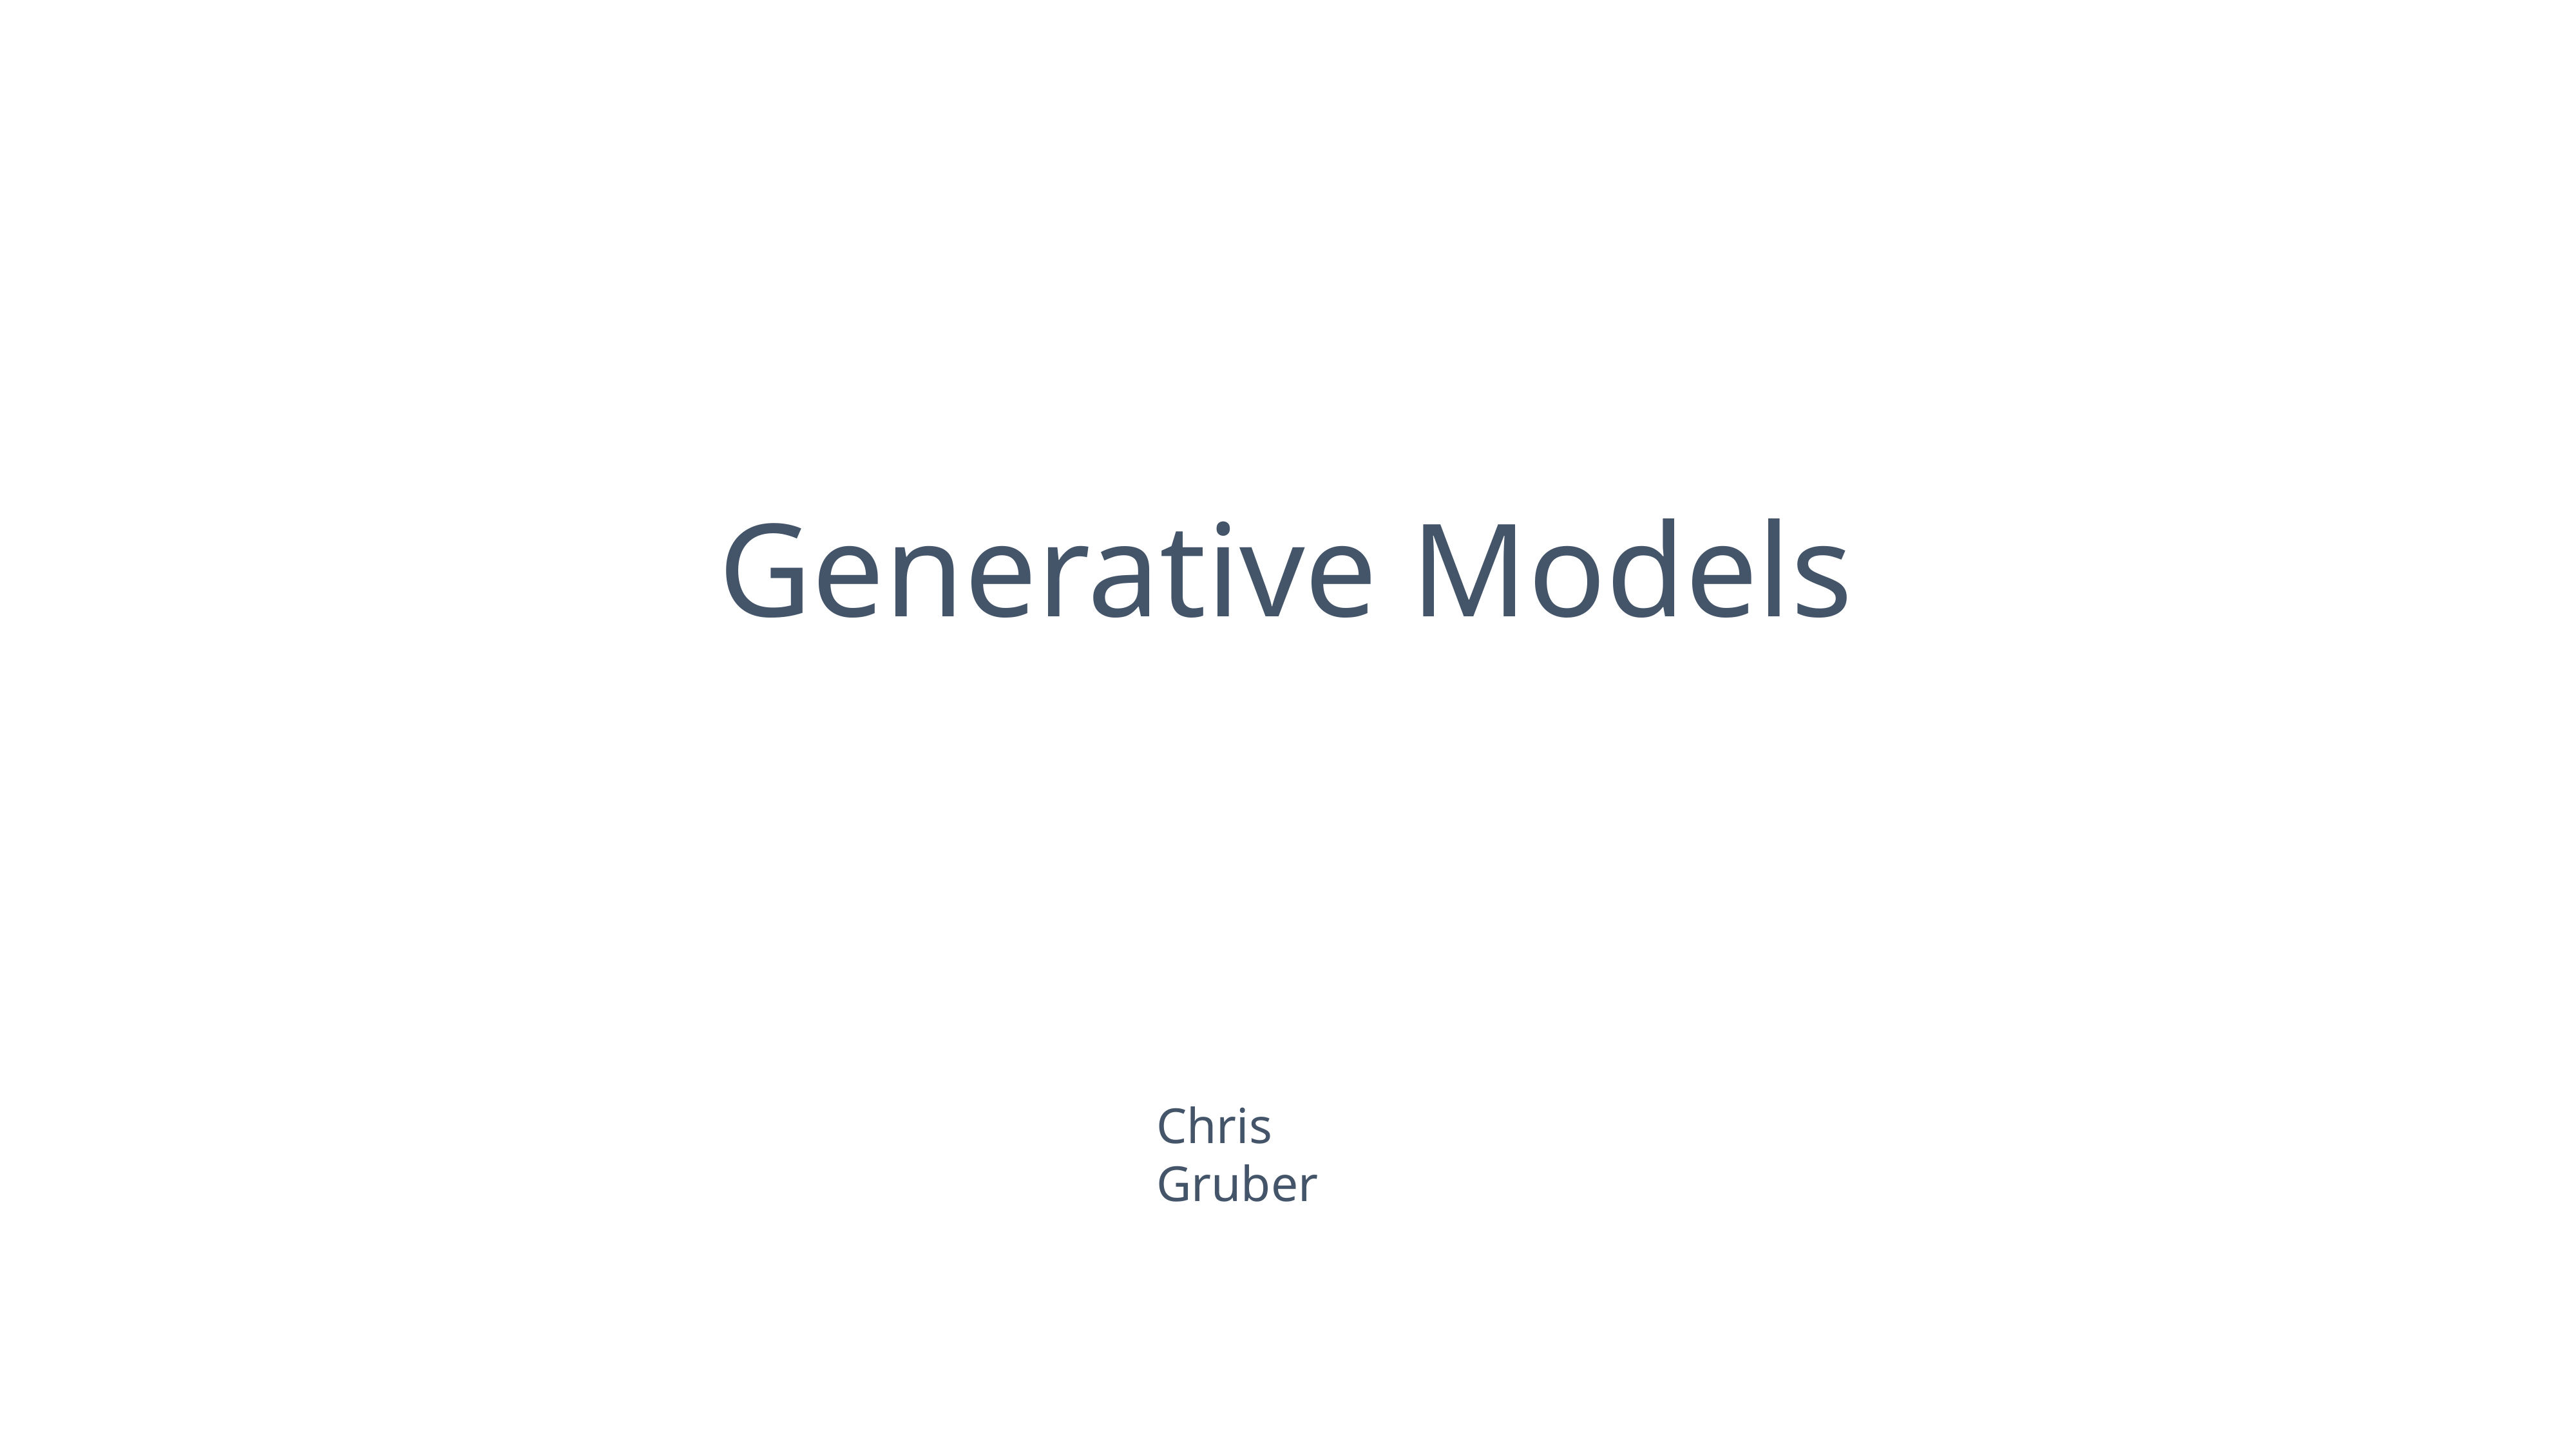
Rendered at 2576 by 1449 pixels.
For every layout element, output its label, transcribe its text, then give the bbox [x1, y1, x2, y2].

text_box Chris Gruber [1147, 1090, 1436, 1216]
text_box Generative Models [421, 483, 2151, 647]
